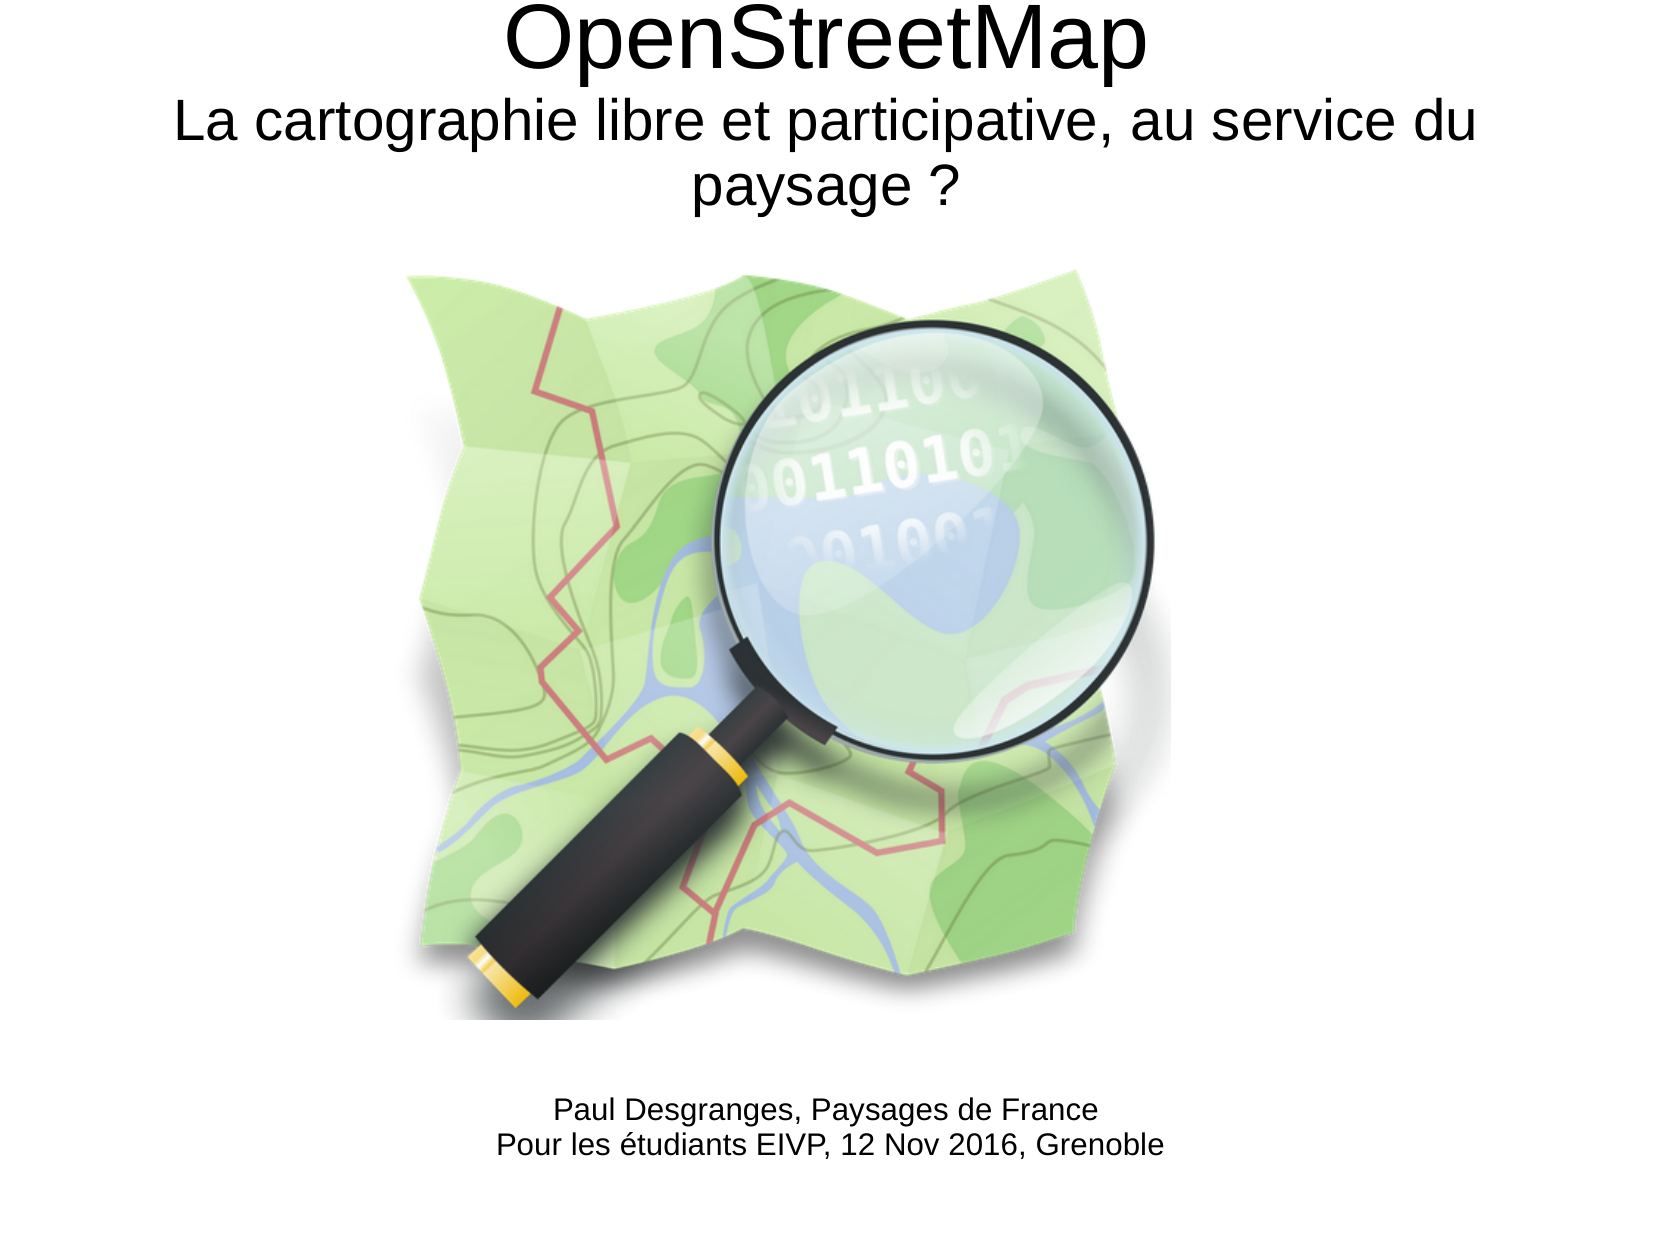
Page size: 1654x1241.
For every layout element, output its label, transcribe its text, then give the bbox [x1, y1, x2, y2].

title OpenStreetMap La cartographie libre et participative, au service du paysage ? [82, 0, 1571, 321]
picture [390, 261, 1171, 942]
subtitle Paul Desgranges, Paysages de France Pour les étudiants EIVP, 12 Nov 2016, Grenoble [86, 942, 1576, 1162]
